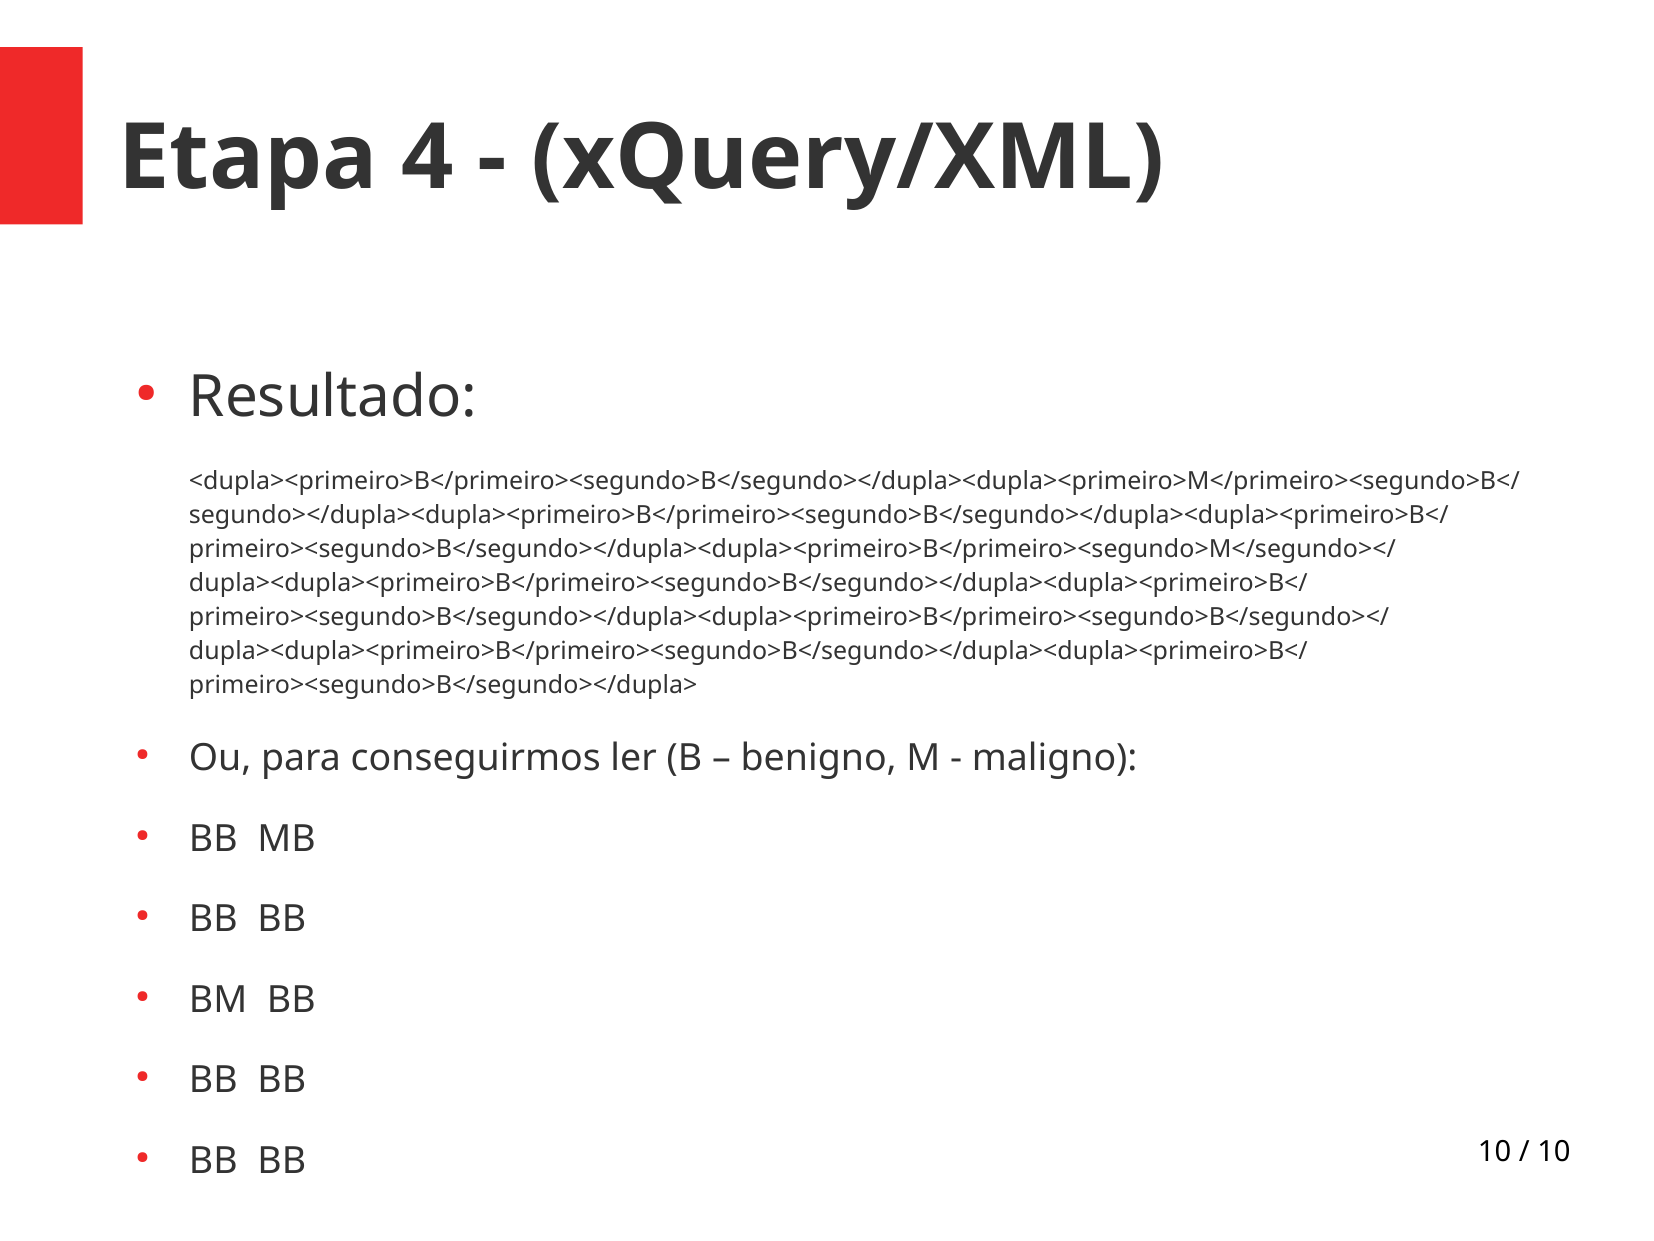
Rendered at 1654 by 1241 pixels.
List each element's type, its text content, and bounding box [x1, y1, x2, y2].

title Etapa 4 - (xQuery/XML) [118, 49, 1571, 257]
list Resultado: <dupla><primeiro>B</primeiro><segundo>B</segundo></dupla><dupla><primeiro>M</primeiro><segundo>B</segundo></dupla><dupla><primeiro>B</primeiro><segundo>B</segundo></dupla><dupla><primeiro>B</primeiro><segundo>B</segundo></dupla><dupla><primeiro>B</primeiro><segundo>M</segundo></dupla><dupla><primeiro>B</primeiro><segundo>B</segundo></dupla><dupla><primeiro>B</primeiro><segundo>B</segundo></dupla><dupla><primeiro>B</primeiro><segundo>B</segundo></dupla><dupla><primeiro>B</primeiro><segundo>B</segundo></dupla><dupla><primeiro>B</primeiro><segundo>B</segundo></dupla> Ou, para conseguirmos ler (B – benigno, M - maligno): BB MB BB BB BM BB BB BB BB BB [118, 354, 1536, 1074]
